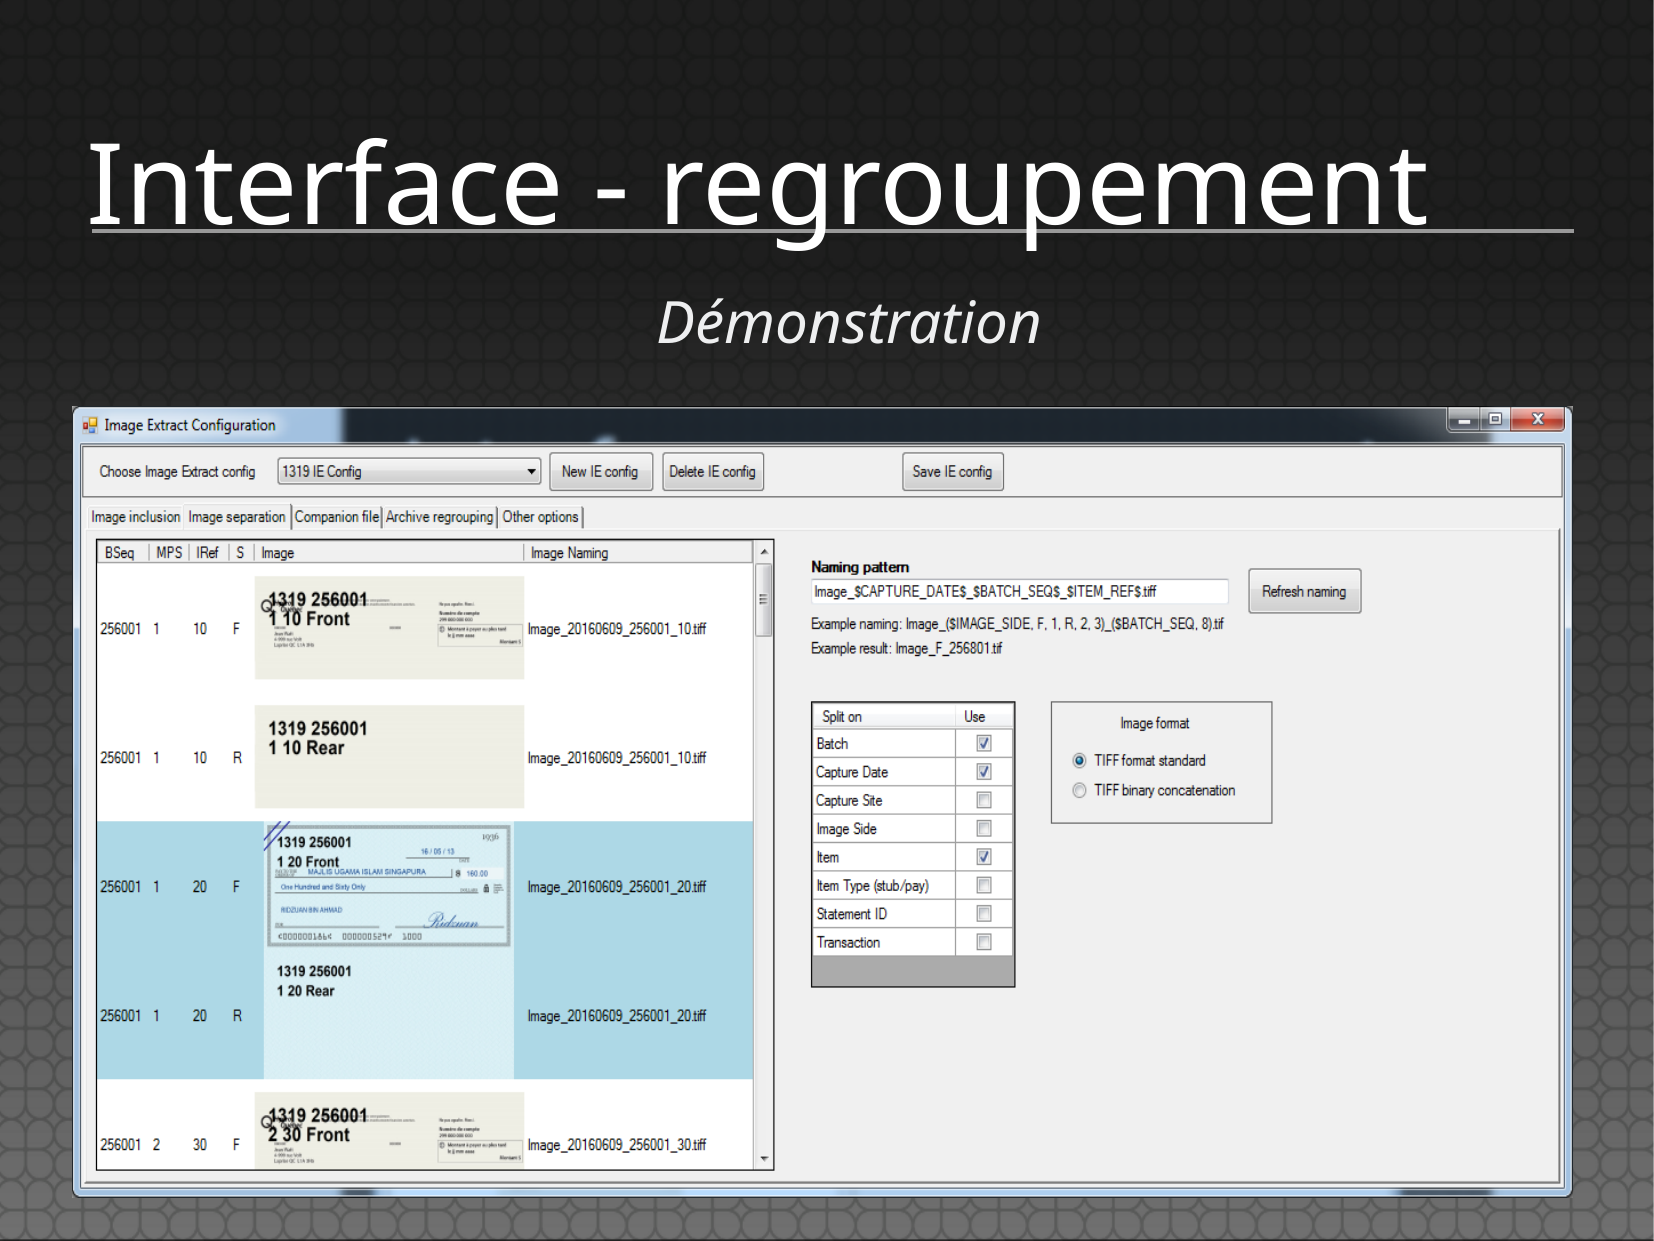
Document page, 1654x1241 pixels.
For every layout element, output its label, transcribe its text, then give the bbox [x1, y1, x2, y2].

list Démonstration [503, 281, 1126, 359]
title Interface - regroupement [86, 112, 1576, 249]
picture [0, 0, 1654, 1241]
